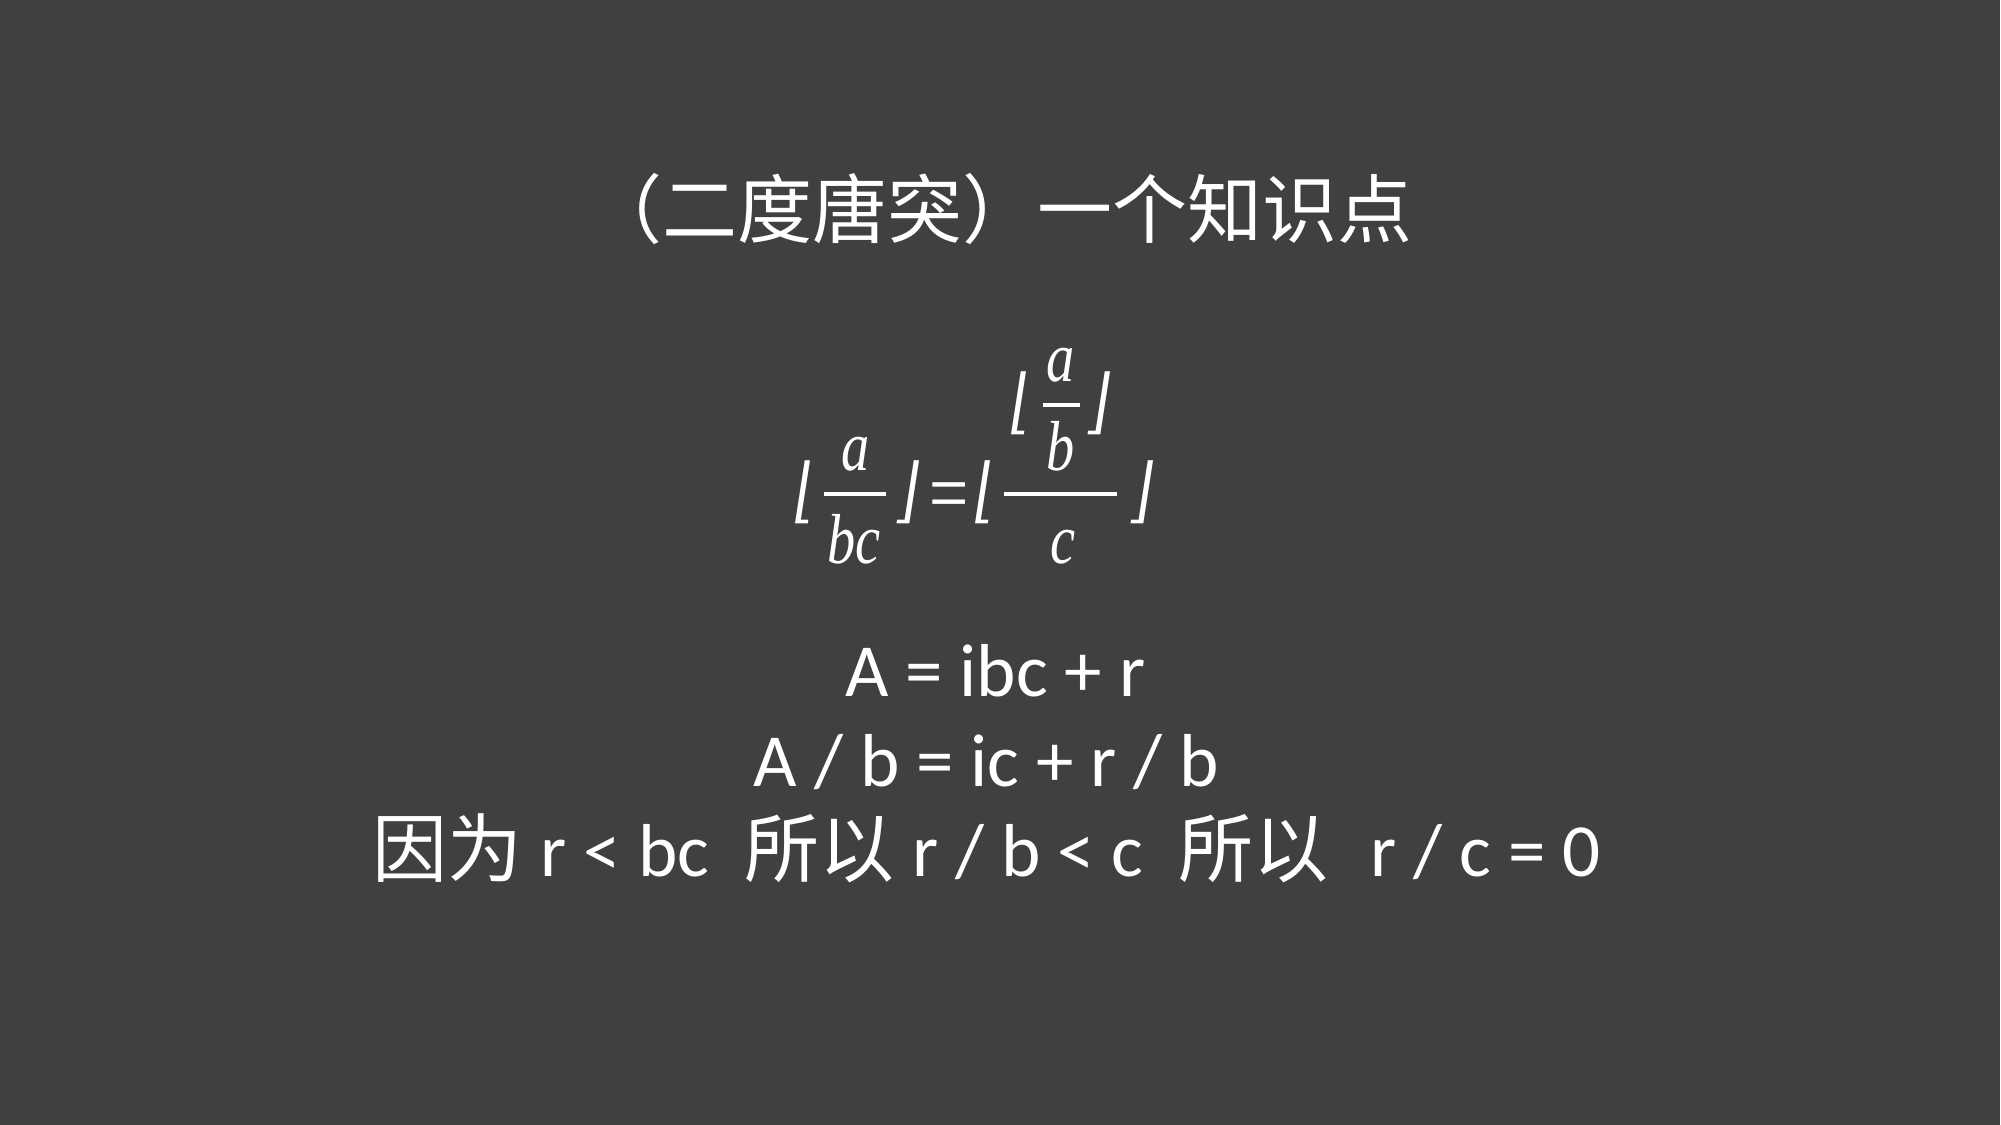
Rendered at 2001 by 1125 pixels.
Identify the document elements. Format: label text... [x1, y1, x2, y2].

text_box A = ibc + r A / b = ic + r / b 因为r < bc 所以r / b < c 所以 r / c = 0 [213, 614, 1760, 899]
chart [777, 318, 1170, 578]
text_box （二度唐突）一个知识点 [226, 154, 1773, 440]
